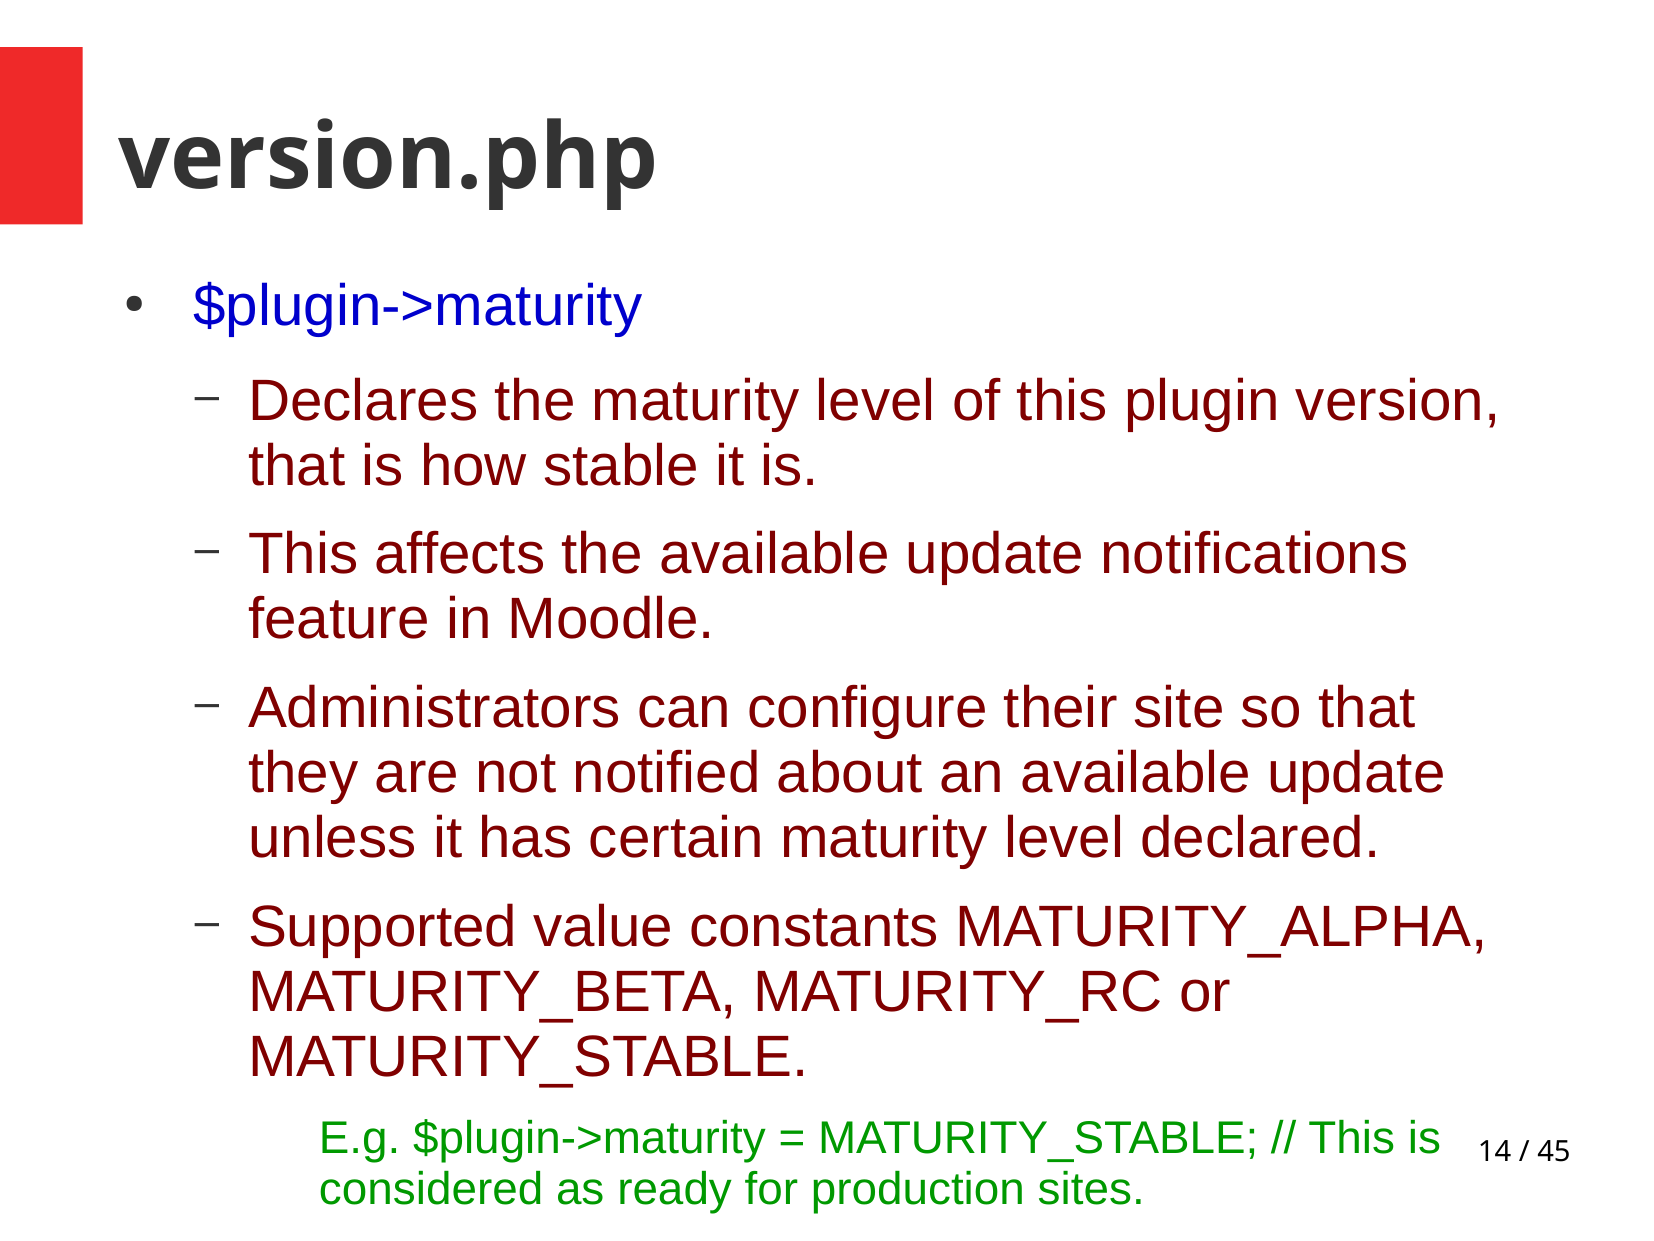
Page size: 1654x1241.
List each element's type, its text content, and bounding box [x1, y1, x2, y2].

list $plugin->maturity Declares the maturity level of this plugin version, that is how stable it is. This affects the available update notifications feature in Moodle. Administrators can configure their site so that they are not notified about an available update unless it has certain maturity level declared. Supported value constants MATURITY_ALPHA, MATURITY_BETA, MATURITY_RC or MATURITY_STABLE. E.g. $plugin->maturity = MATURITY_STABLE; // This is considered as ready for production sites. [106, 272, 1524, 993]
title version.php [118, 49, 1571, 257]
